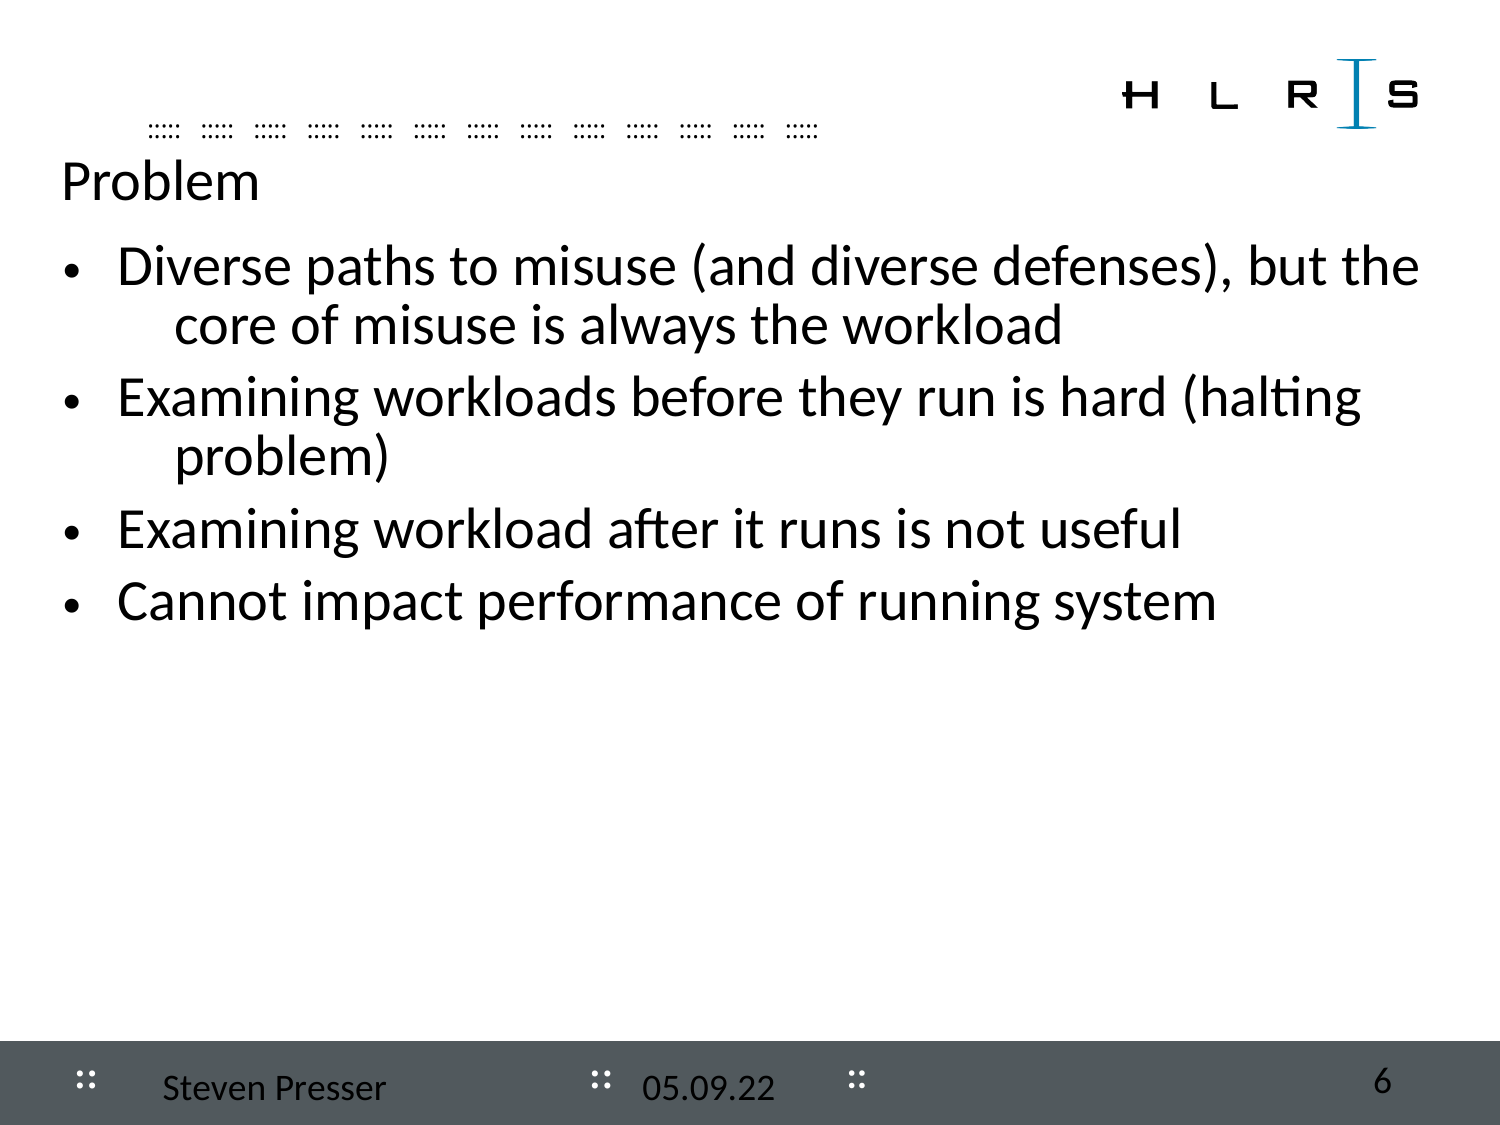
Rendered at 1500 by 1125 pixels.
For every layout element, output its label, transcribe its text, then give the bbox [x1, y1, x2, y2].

picture [1122, 59, 1353, 108]
list Diverse paths to misuse (and diverse defenses), but the core of misuse is always the workload Examining workloads before they run is hard (halting problem) Examining workload after it runs is not useful Cannot impact performance of running system [46, 234, 1464, 977]
picture [1360, 59, 1418, 108]
title Problem [46, 108, 1464, 234]
